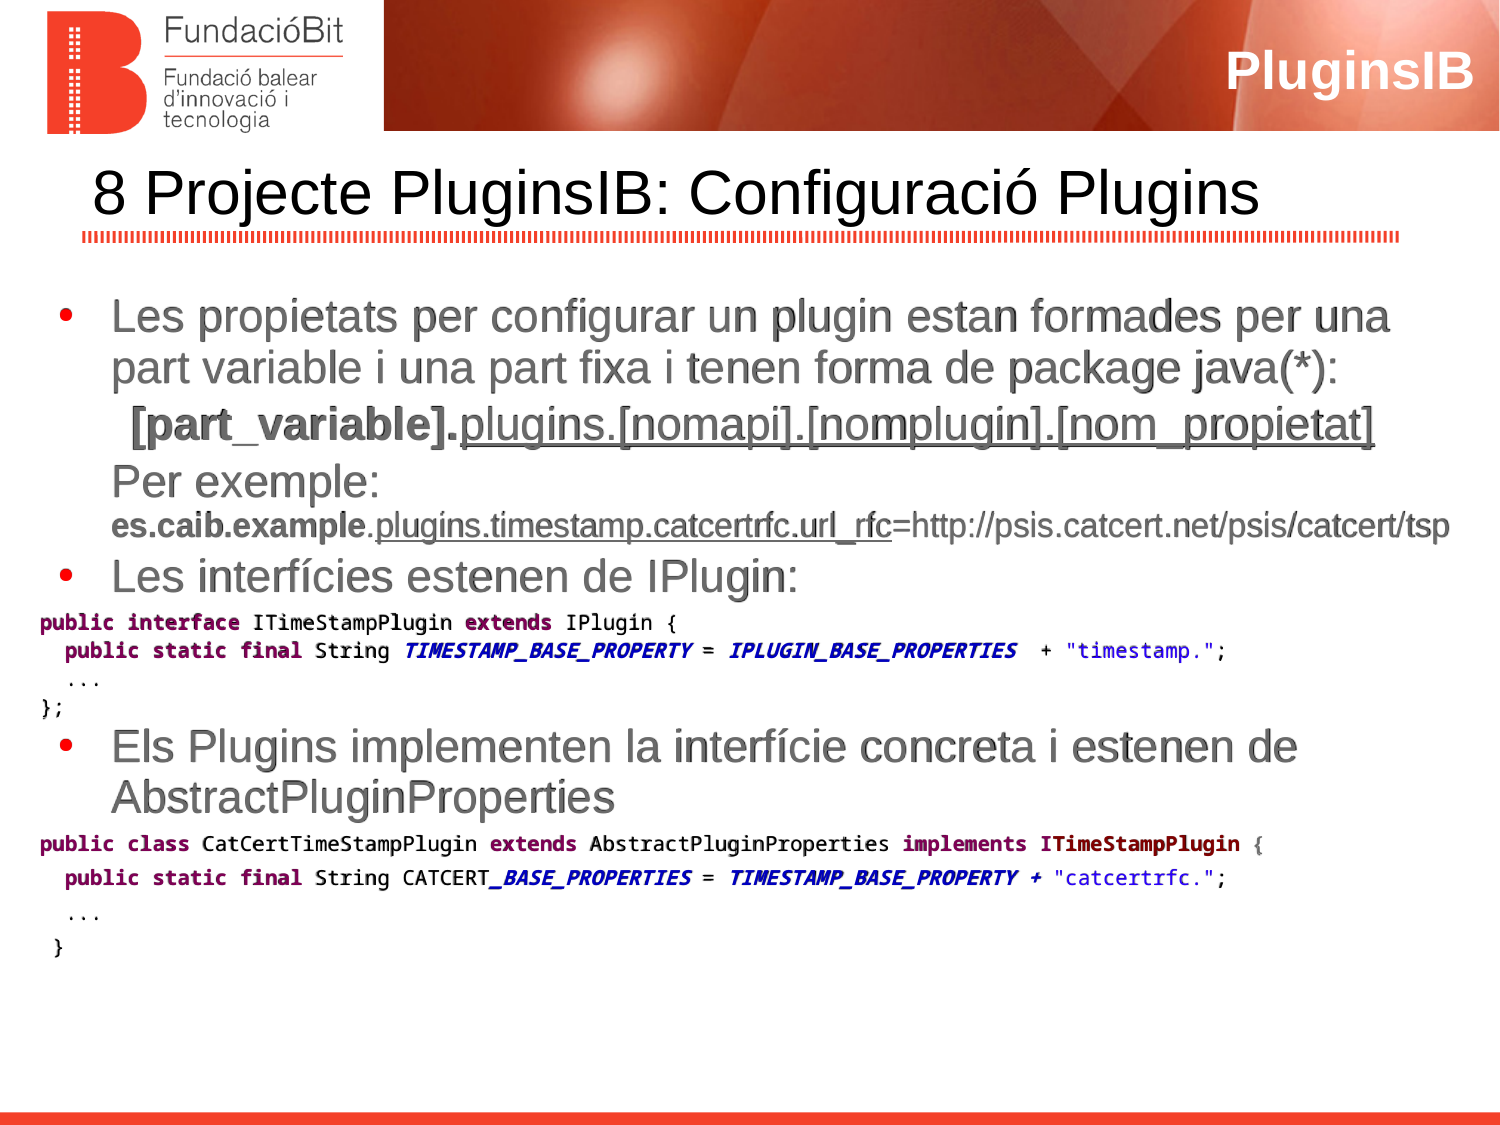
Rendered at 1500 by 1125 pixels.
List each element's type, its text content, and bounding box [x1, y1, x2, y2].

picture [47, 11, 343, 134]
list 8 Projecte PluginsIB: Configuració Plugins [40, 158, 1426, 237]
title PluginsIB [324, 19, 1477, 123]
text_box Les propietats per configurar un plugin estan formades per una part variable i una part fixa i tenen forma de package java(*): [part_variable].plugins.[nomapi].[nomplugin].[nom_propietat] Per exemple: es.caib.example.plugins.timestamp.catcertrfc.url_rfc=http://psis.catcert.net/psis/catcert/tsp Les interfícies estenen de IPlugin: public interface ITimeStampPlugin extends IPlugin { public static final String TIMESTAMP_BASE_PROPERTY = IPLUGIN_BASE_PROPERTIES + "timestamp."; ... }; Els Plugins implementen la interfície concreta i estenen de AbstractPluginProperties public class CatCertTimeStampPlugin extends AbstractPluginProperties implements ITimeStampPlugin { public static final String CATCERT_BASE_PROPERTIES = TIMESTAMP_BASE_PROPERTY + "catcertrfc."; ... } [40, 255, 1466, 1023]
picture [383, 0, 1500, 131]
